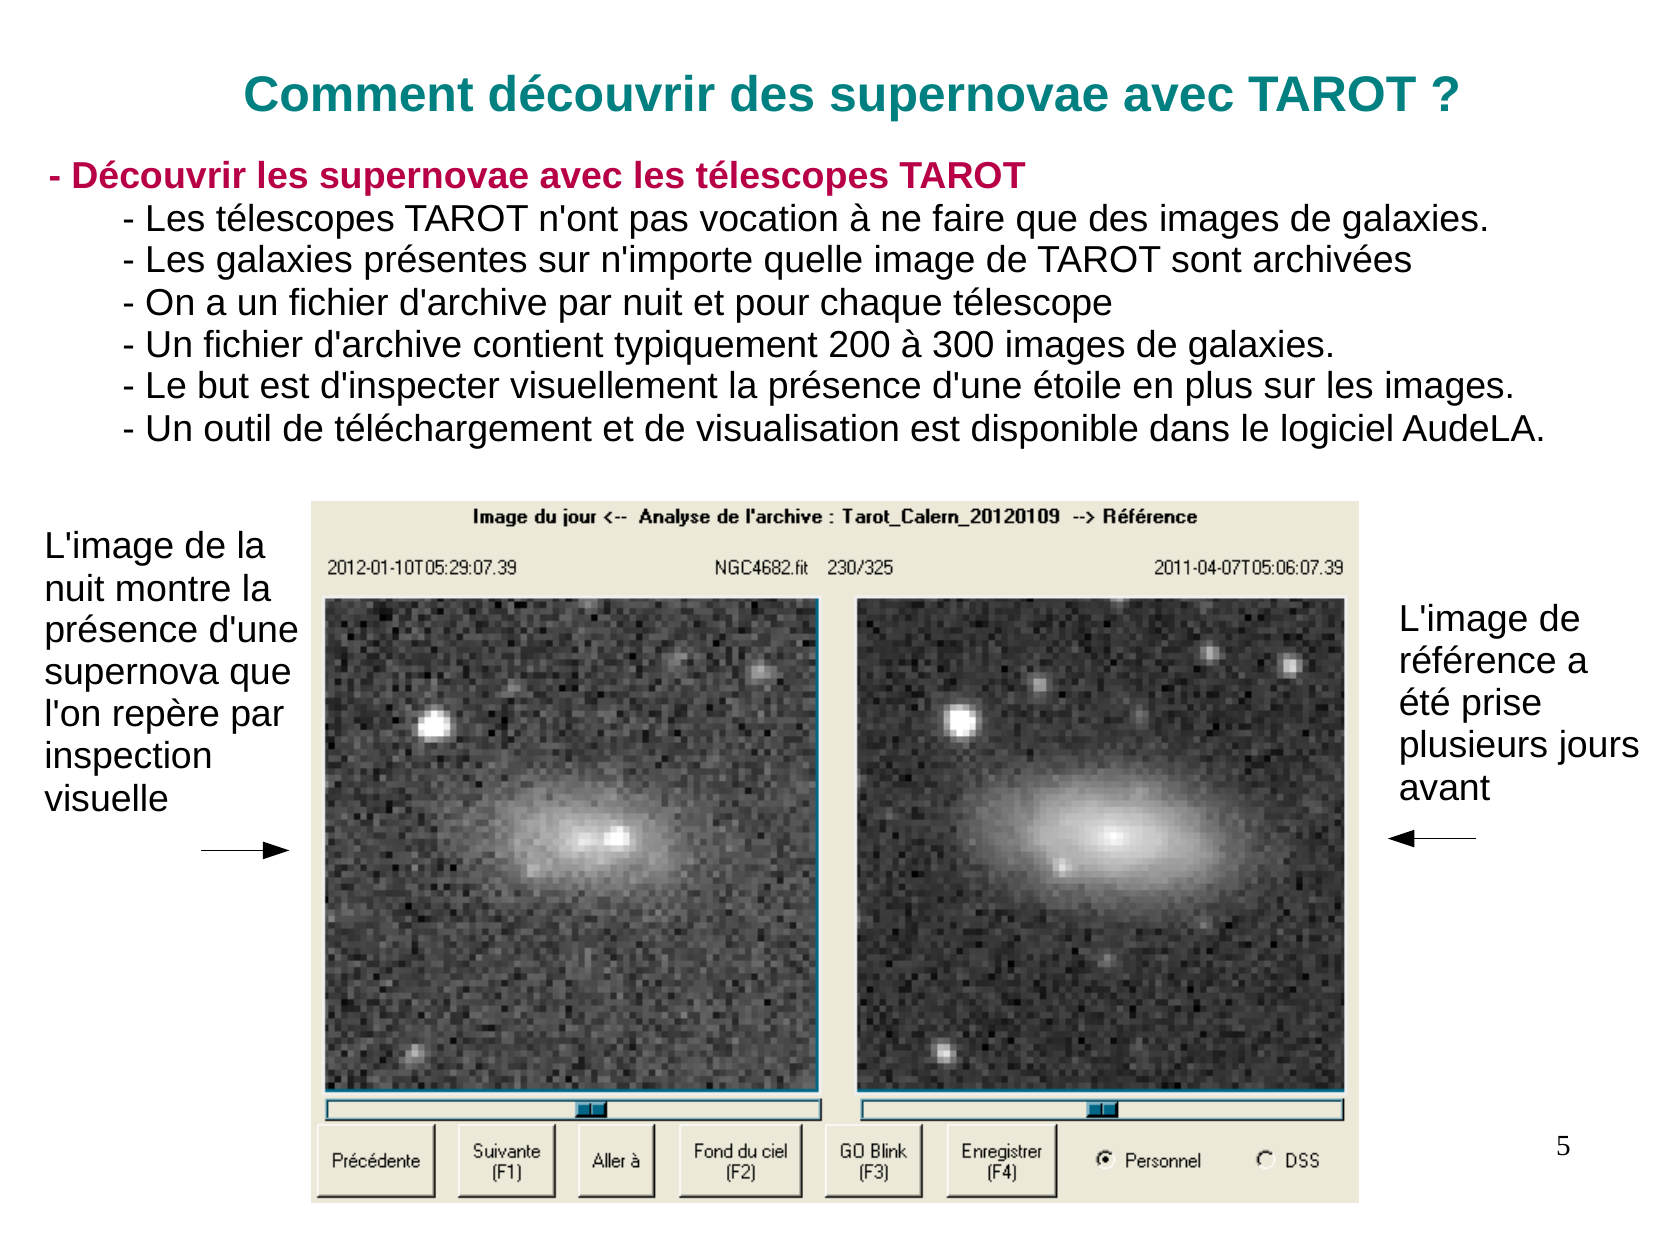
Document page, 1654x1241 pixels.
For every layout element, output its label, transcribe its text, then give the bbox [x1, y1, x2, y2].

text_box Comment découvrir des supernovae avec TAROT ? [228, 59, 1477, 131]
picture [311, 501, 1359, 1203]
text_box - Découvrir les supernovae avec les télescopes TAROT - Les télescopes TAROT n'ont pas vocation à ne faire que des images de galaxies. - Les galaxies présentes sur n'importe quelle image de TAROT sont archivées - On a un fichier d'archive par nuit et pour chaque télescope - Un fichier d'archive contient typiquement 200 à 300 images de galaxies. - Le but est d'inspecter visuellement la présence d'une étoile en plus sur les images. - Un outil de téléchargement et de visualisation est disponible dans le logiciel AudeLA. [33, 147, 1562, 458]
text_box L'image de référence a été prise plusieurs jours avant [1384, 590, 1654, 816]
text_box L'image de la nuit montre la présence d'une supernova que l'on repère par inspection visuelle [29, 517, 314, 827]
